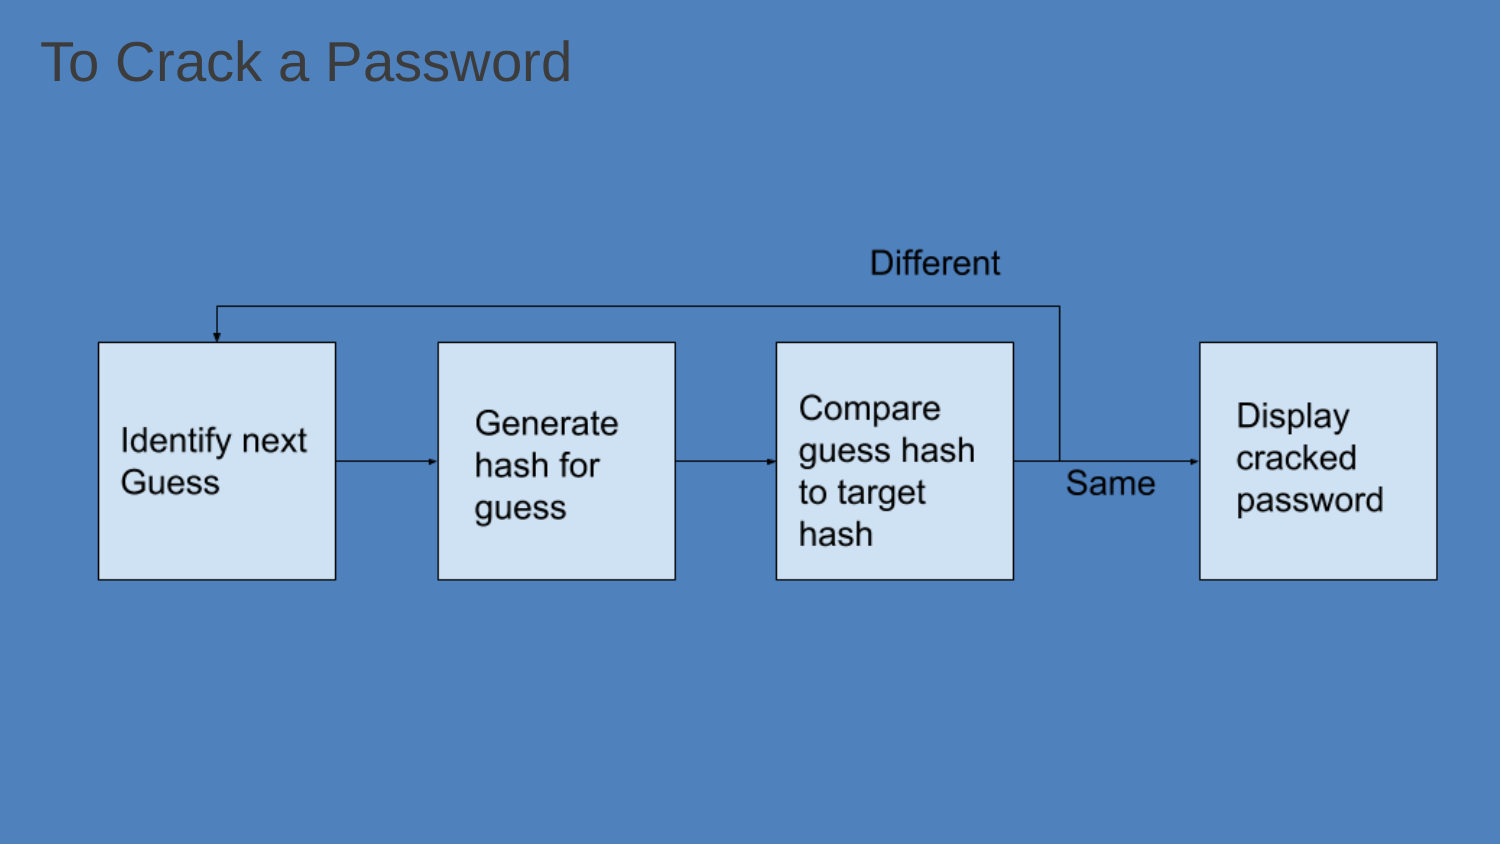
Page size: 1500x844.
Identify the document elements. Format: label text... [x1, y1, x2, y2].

picture [33, 111, 1474, 802]
title To Crack a Password [33, 21, 1500, 97]
